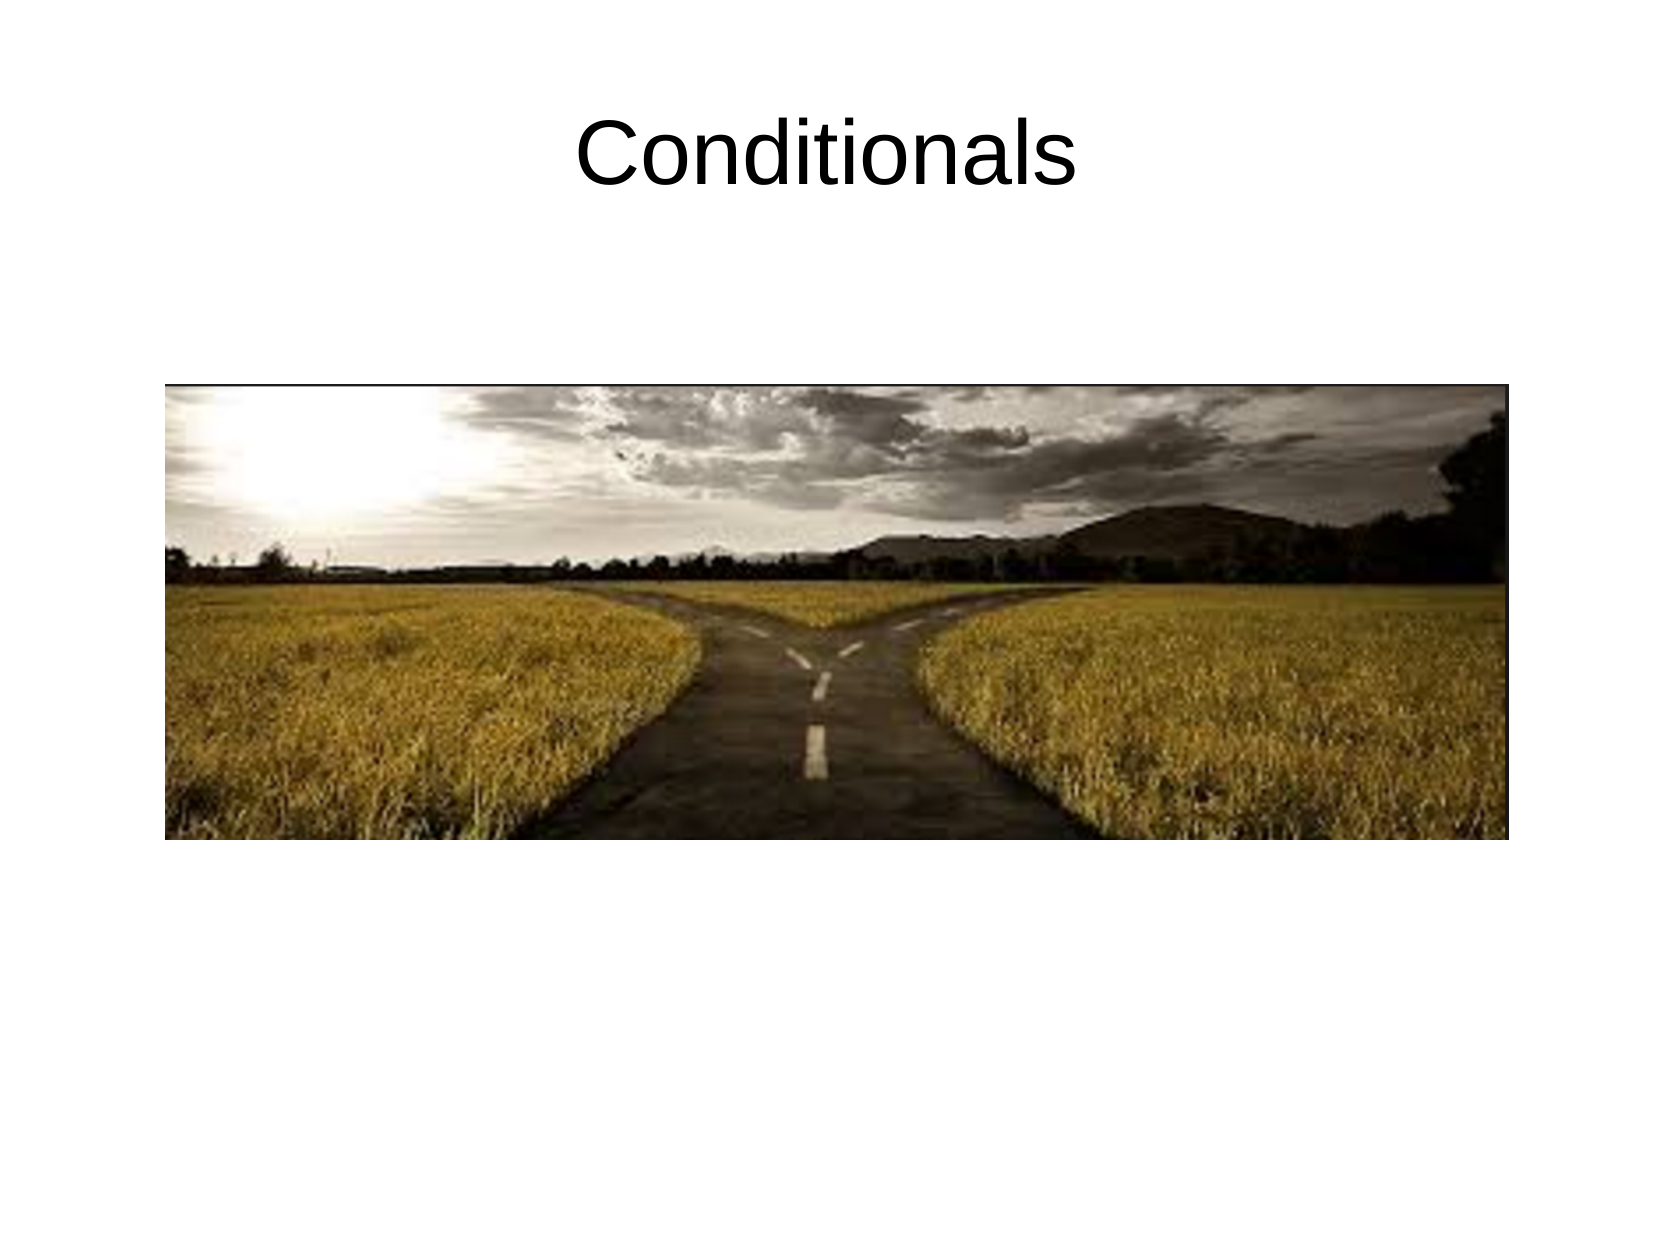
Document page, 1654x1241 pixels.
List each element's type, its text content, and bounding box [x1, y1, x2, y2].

title Conditionals [82, 49, 1571, 257]
picture [165, 384, 1509, 841]
